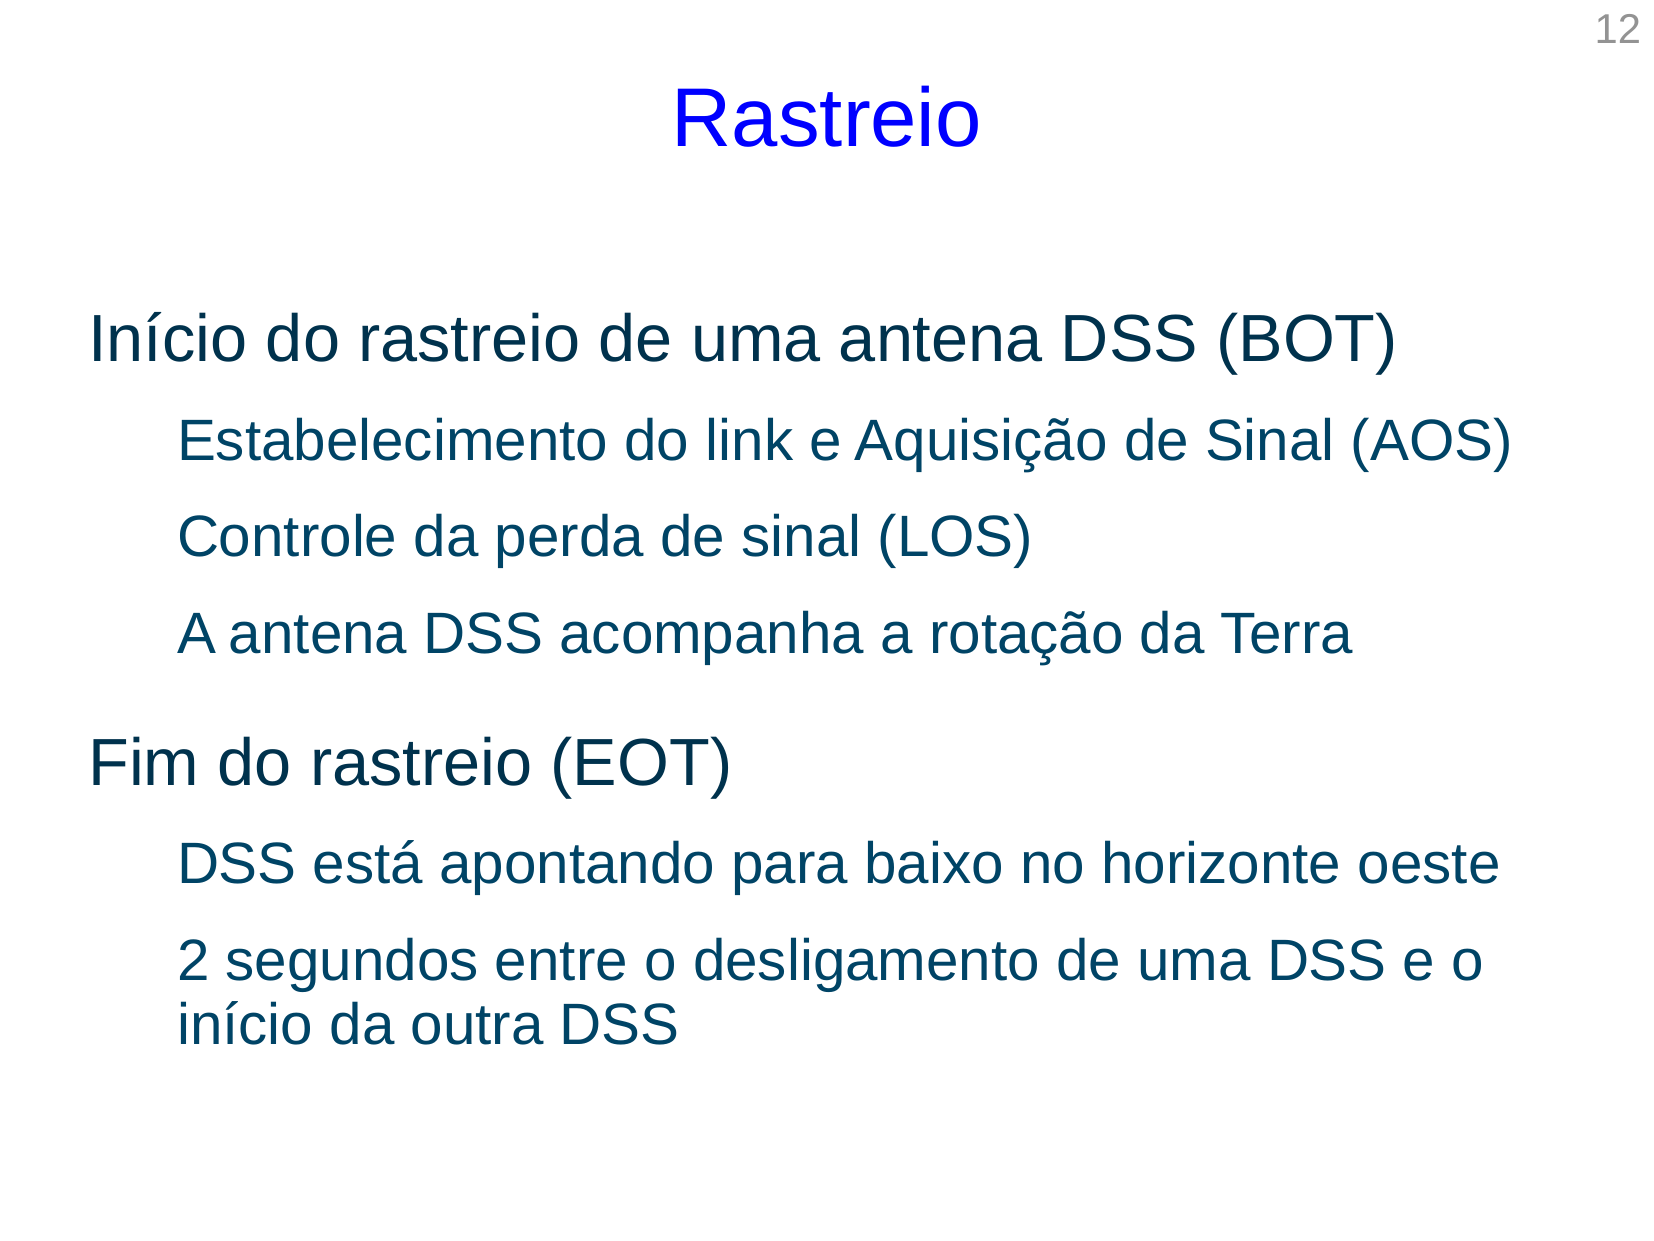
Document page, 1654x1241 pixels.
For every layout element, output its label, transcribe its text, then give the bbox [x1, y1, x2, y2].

list Início do rastreio de uma antena DSS (BOT) Estabelecimento do link e Aquisição de Sinal (AOS) Controle da perda de sinal (LOS) A antena DSS acompanha a rotação da Terra Fim do rastreio (EOT) DSS está apontando para baixo no horizonte oeste 2 segundos entre o desligamento de uma DSS e o início da outra DSS [88, 301, 1565, 1188]
title Rastreio [88, 59, 1565, 178]
